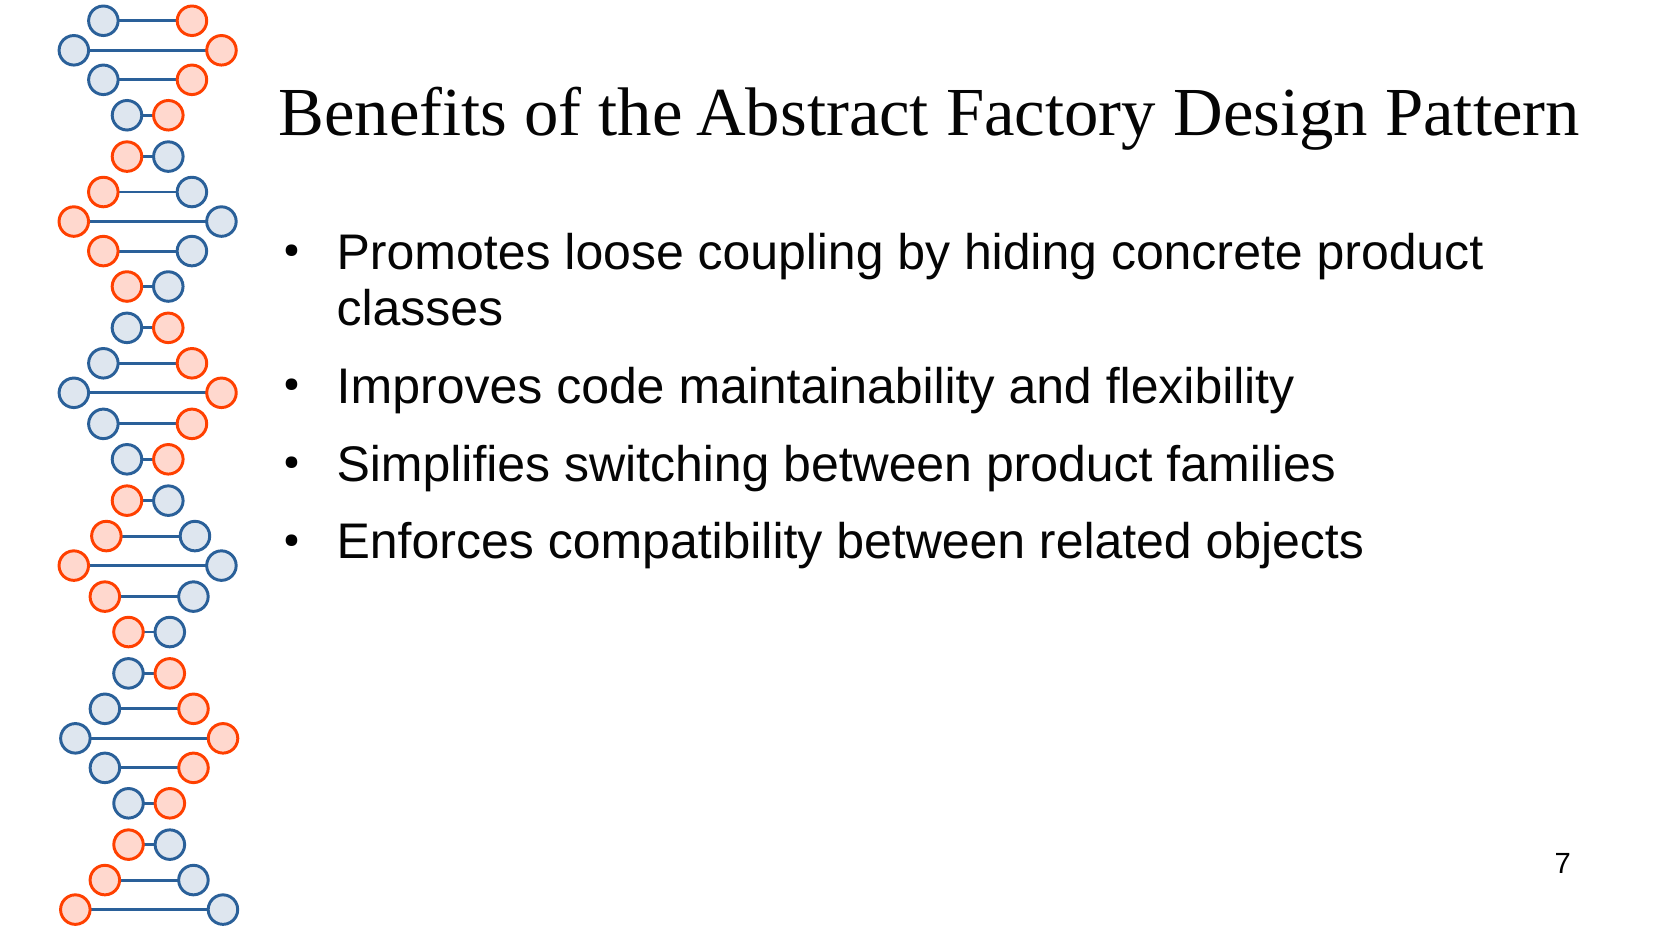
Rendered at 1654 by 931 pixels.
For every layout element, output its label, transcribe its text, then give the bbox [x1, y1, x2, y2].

list Promotes loose coupling by hiding concrete product classes Improves code maintainability and flexibility Simplifies switching between product families Enforces compatibility between related objects [265, 224, 1595, 764]
title Benefits of the Abstract Factory Design Pattern [265, 35, 1595, 189]
